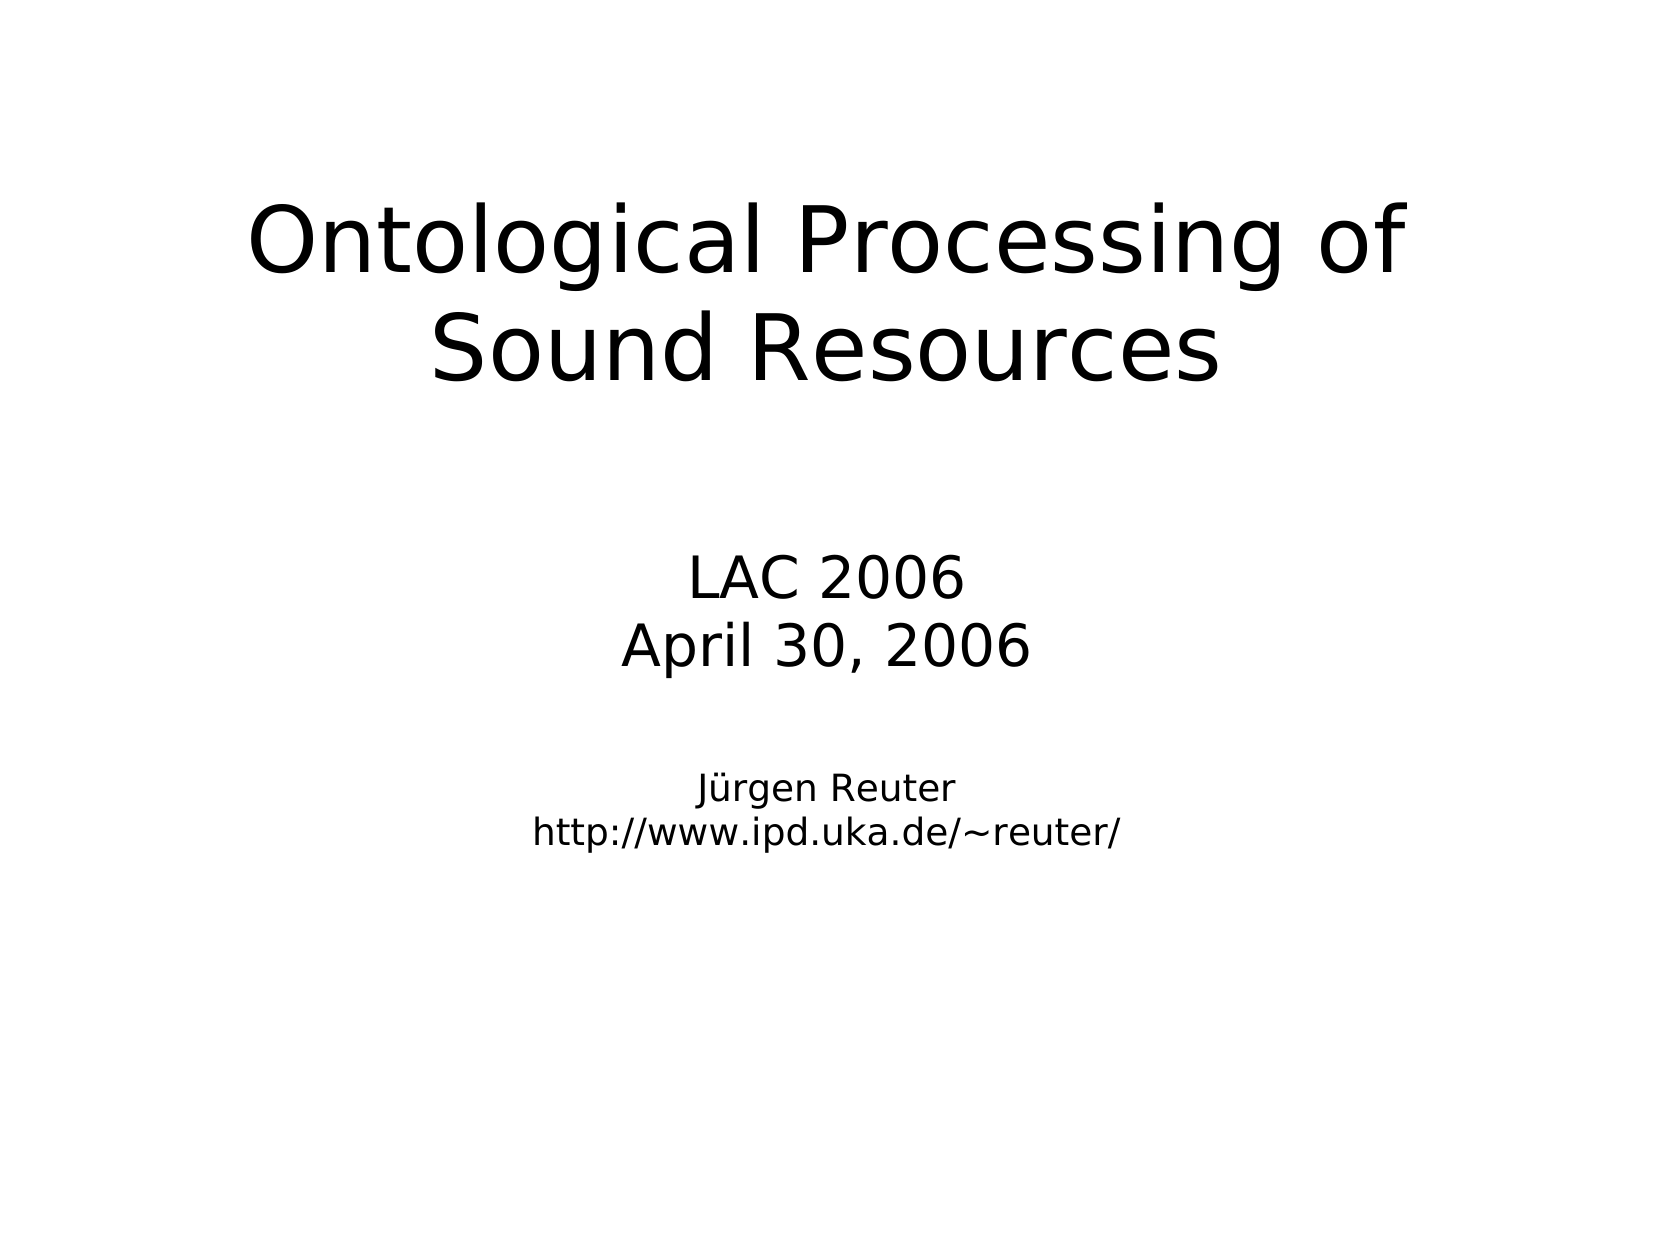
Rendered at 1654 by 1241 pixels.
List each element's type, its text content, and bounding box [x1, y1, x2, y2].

title Ontological Processing of Sound Resources [82, 187, 1571, 290]
subtitle LAC 2006 April 30, 2006 Jürgen Reuter http://www.ipd.uka.de/~reuter/ [82, 290, 1571, 1109]
